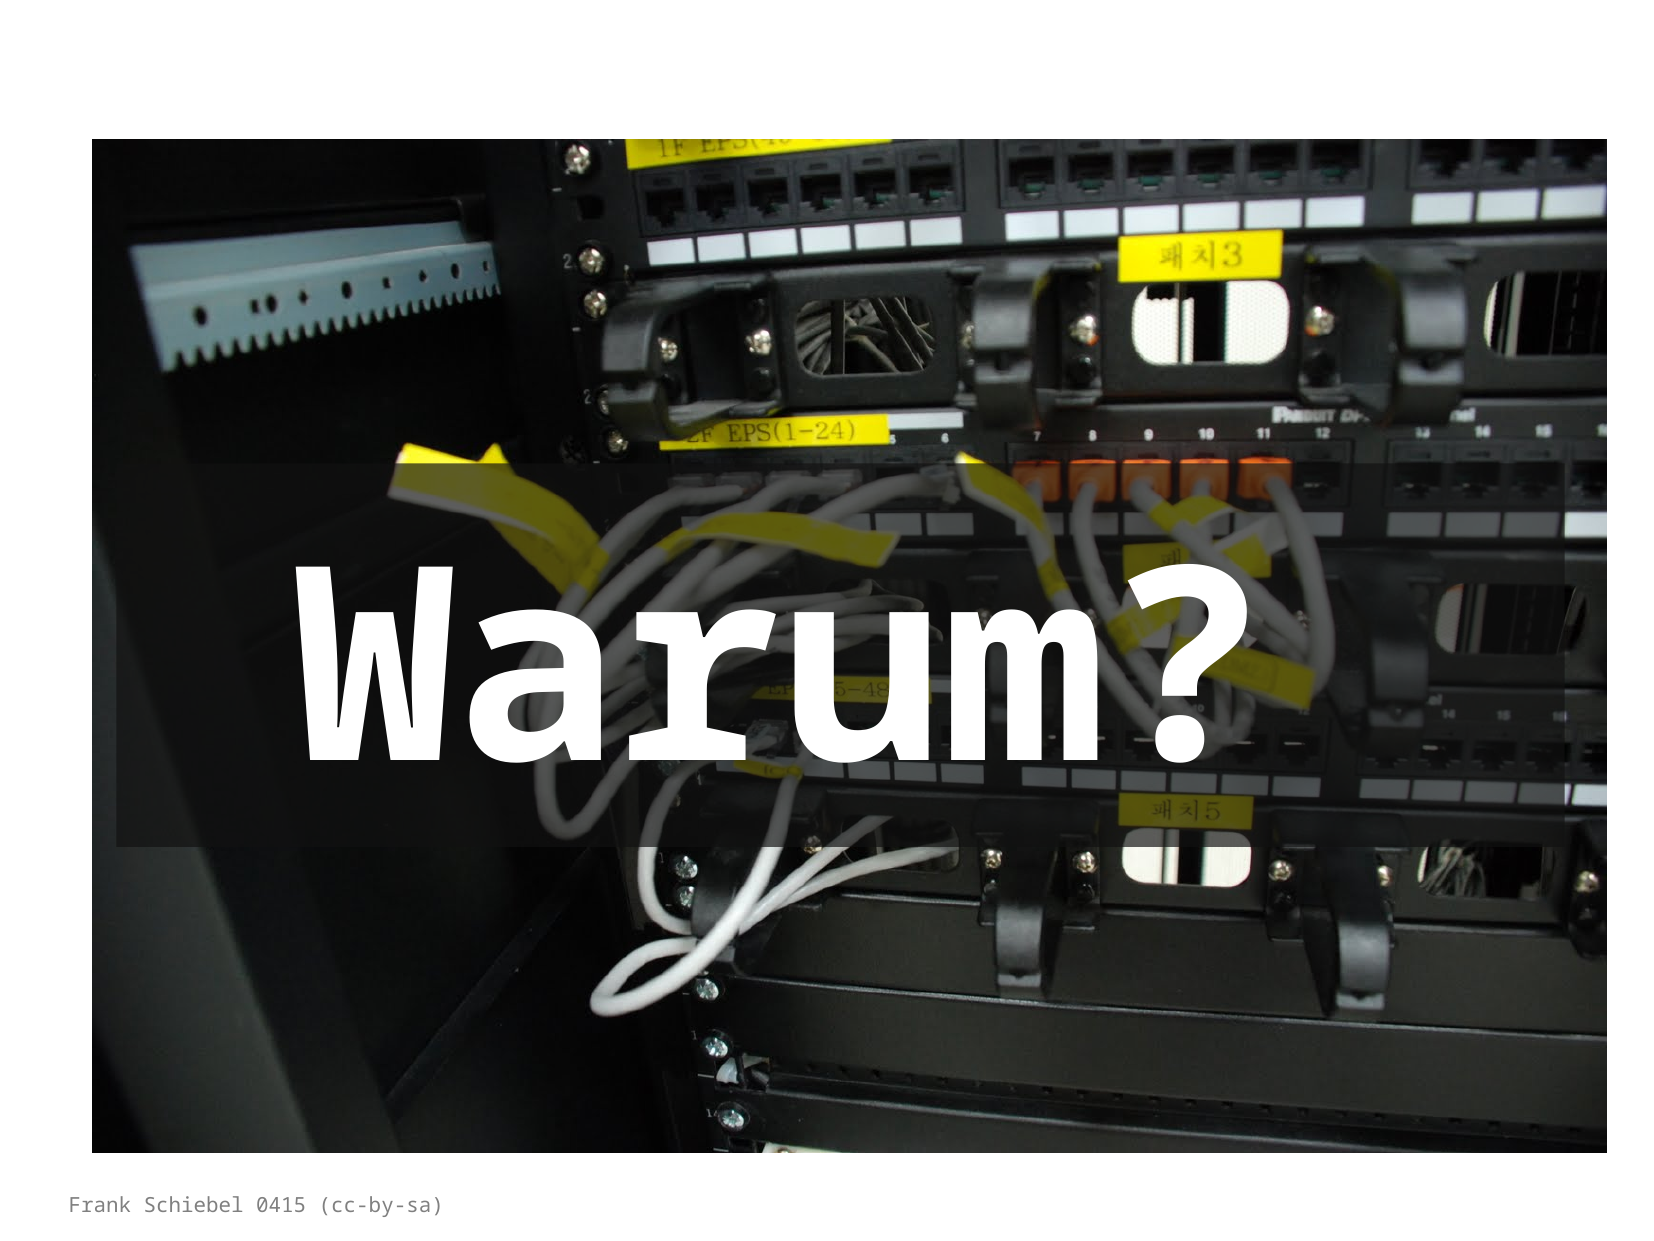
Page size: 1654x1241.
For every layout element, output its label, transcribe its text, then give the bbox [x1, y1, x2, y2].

text_box Warum? [116, 463, 1565, 799]
picture [92, 139, 1607, 1153]
